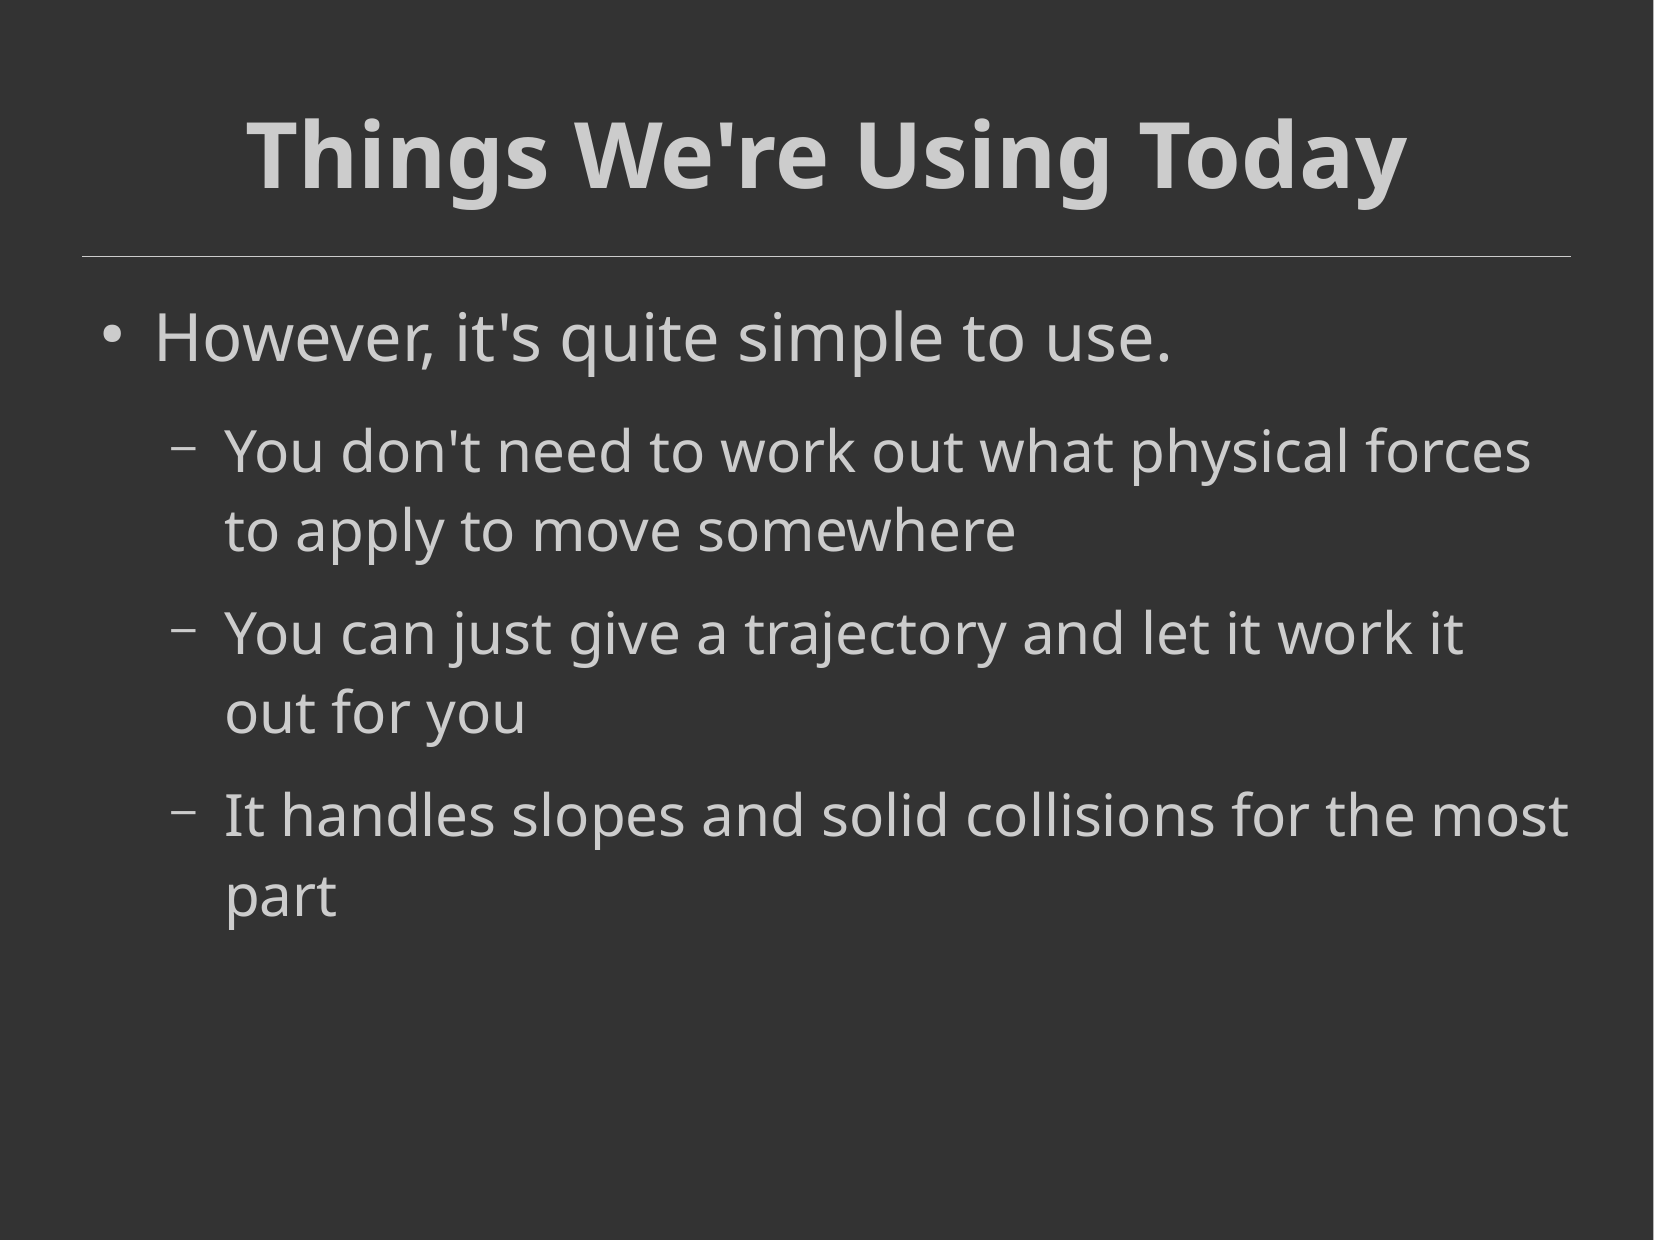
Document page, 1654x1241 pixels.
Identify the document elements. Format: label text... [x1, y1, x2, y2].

list However, it's quite simple to use. You don't need to work out what physical forces to apply to move somewhere You can just give a trajectory and let it work it out for you It handles slopes and solid collisions for the most part [82, 290, 1571, 1010]
title Things We're Using Today [82, 49, 1571, 257]
